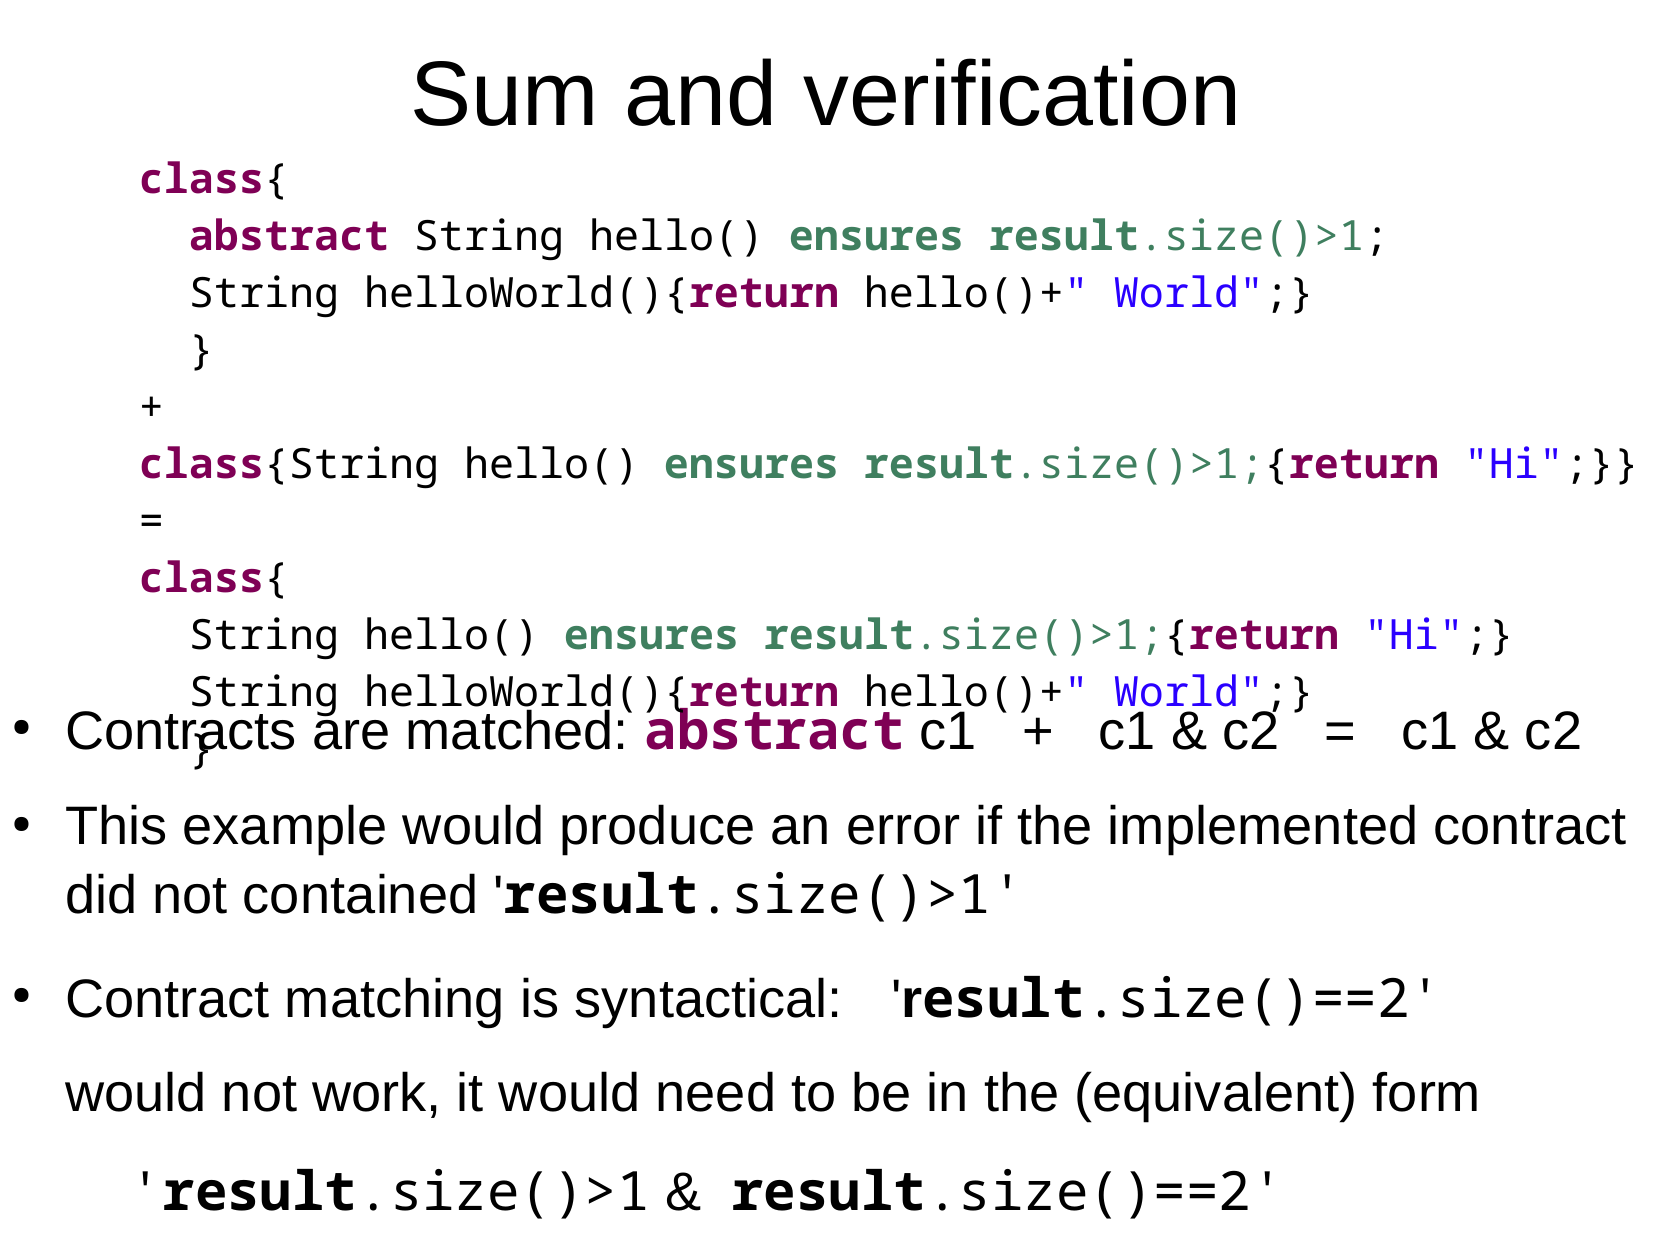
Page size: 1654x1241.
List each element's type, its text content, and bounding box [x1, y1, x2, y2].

text_box class{ abstract String hello() ensures result.size()>1; String helloWorld(){return hello()+" World";} } + class{String hello() ensures result.size()>1;{return "Hi";}} = class{ String hello() ensures result.size()>1;{return "Hi";} String helloWorld(){return hello()+" World";} } [124, 141, 1654, 787]
title Sum and verification [82, 0, 1571, 198]
list Contracts are matched: abstract c1 + c1 & c2 = c1 & c2 This example would produce an error if the implemented contract did not contained 'result.size()>1' Contract matching is syntactical: 'result.size()==2' would not work, it would need to be in the (equivalent) form 'result.size()>1 & result.size()==2' [0, 691, 1654, 1241]
